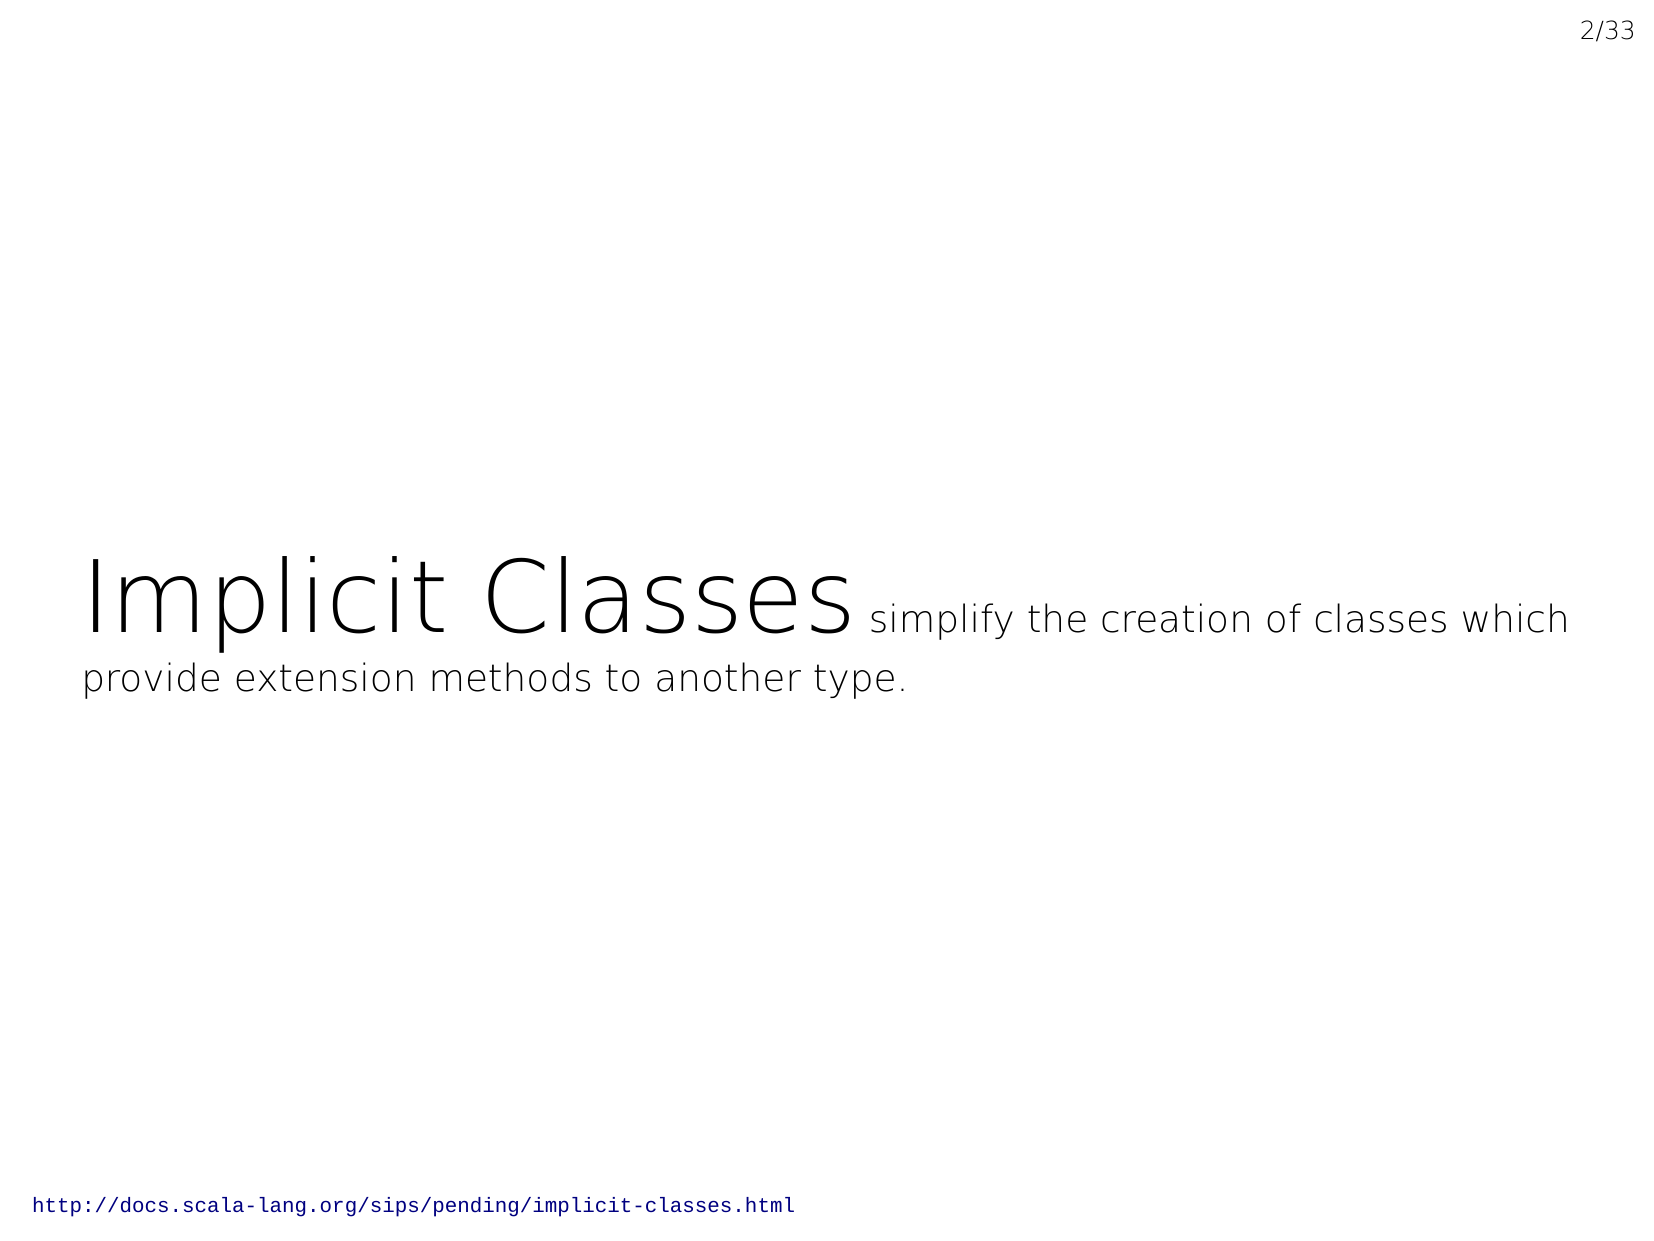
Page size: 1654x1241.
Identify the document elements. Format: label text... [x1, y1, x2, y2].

text_box Implicit Classes simplify the creation of classes which provide extension methods to another type. [66, 532, 1588, 708]
text_box http://docs.scala-lang.org/sips/pending/implicit-classes.html [17, 1188, 1428, 1227]
